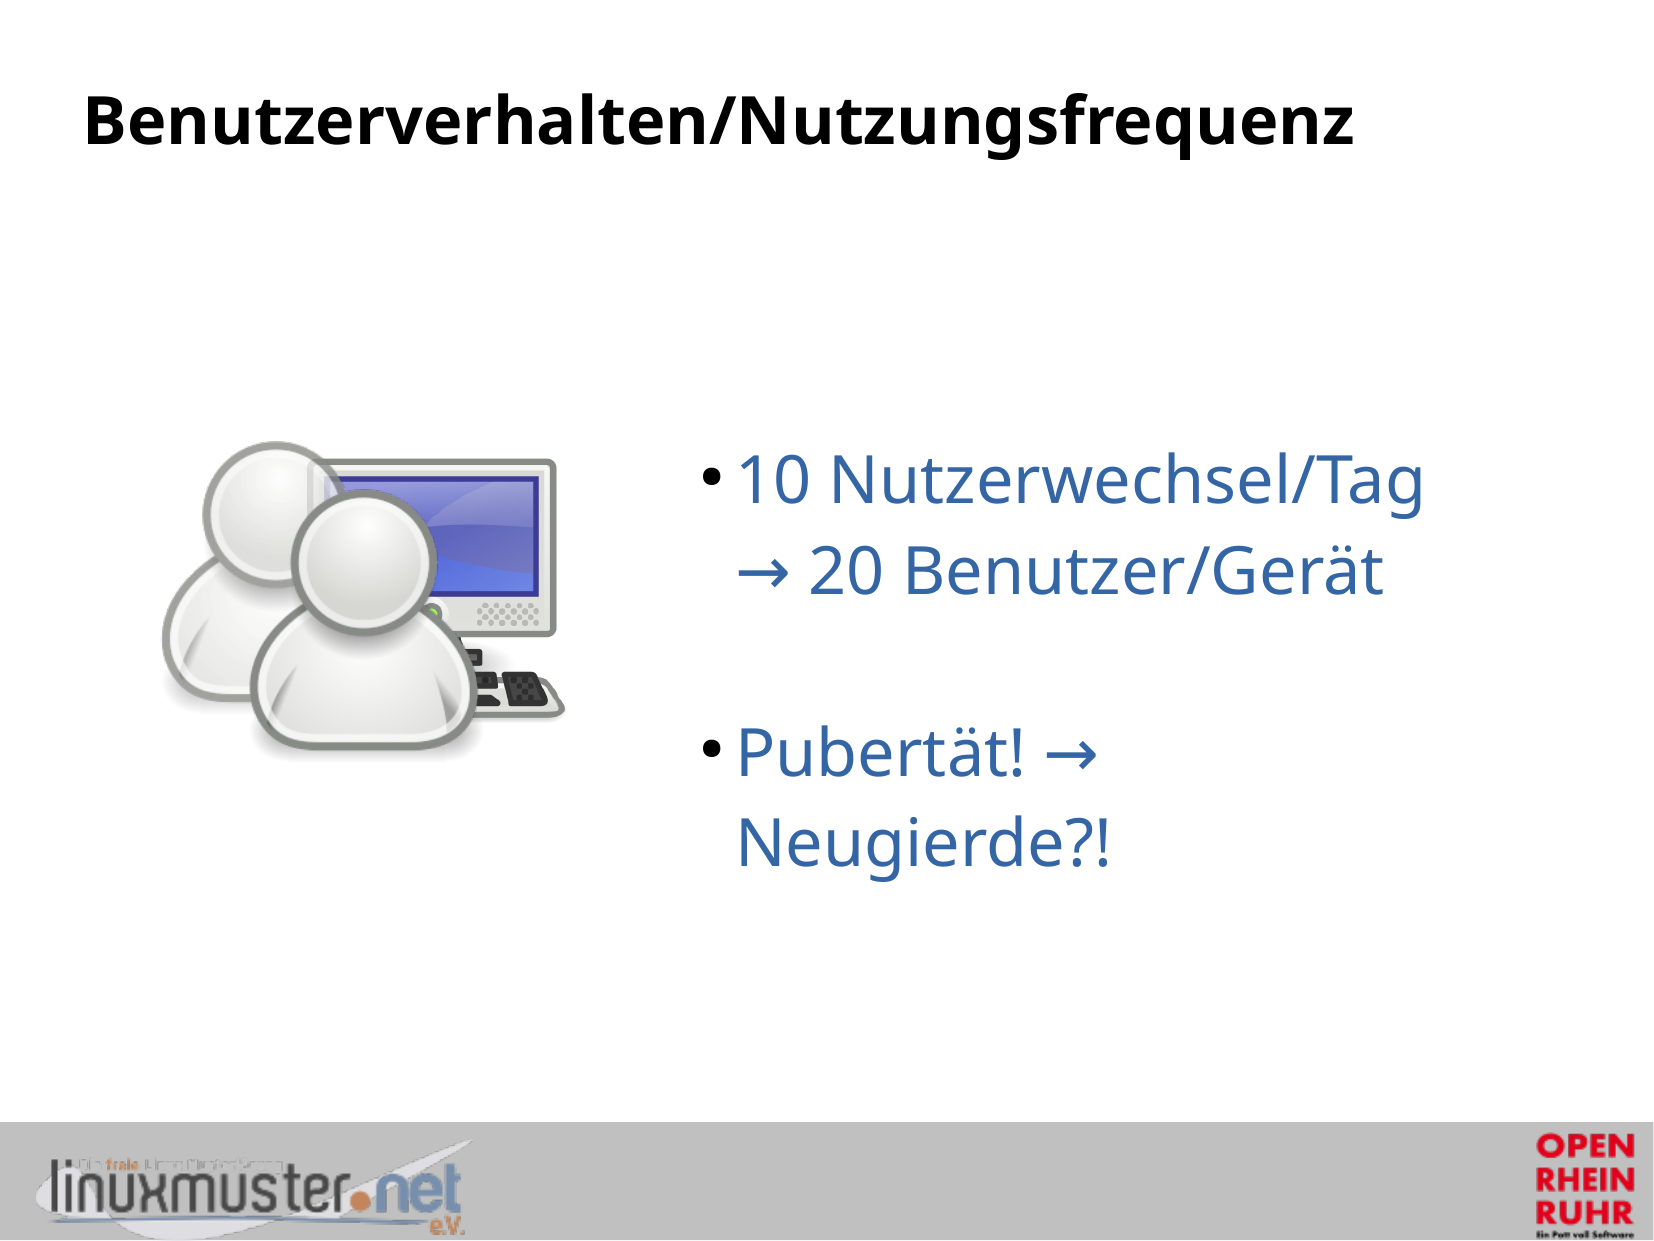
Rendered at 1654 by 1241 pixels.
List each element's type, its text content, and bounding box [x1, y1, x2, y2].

picture [36, 1140, 473, 1241]
picture [1535, 1131, 1636, 1241]
title Benutzerverhalten/Nutzungsfrequenz [82, 49, 1571, 189]
picture [131, 401, 567, 792]
text_box 10 Nutzerwechsel/Tag → 20 Benutzer/Gerät Pubertät! → Neugierde?! [685, 425, 1501, 741]
